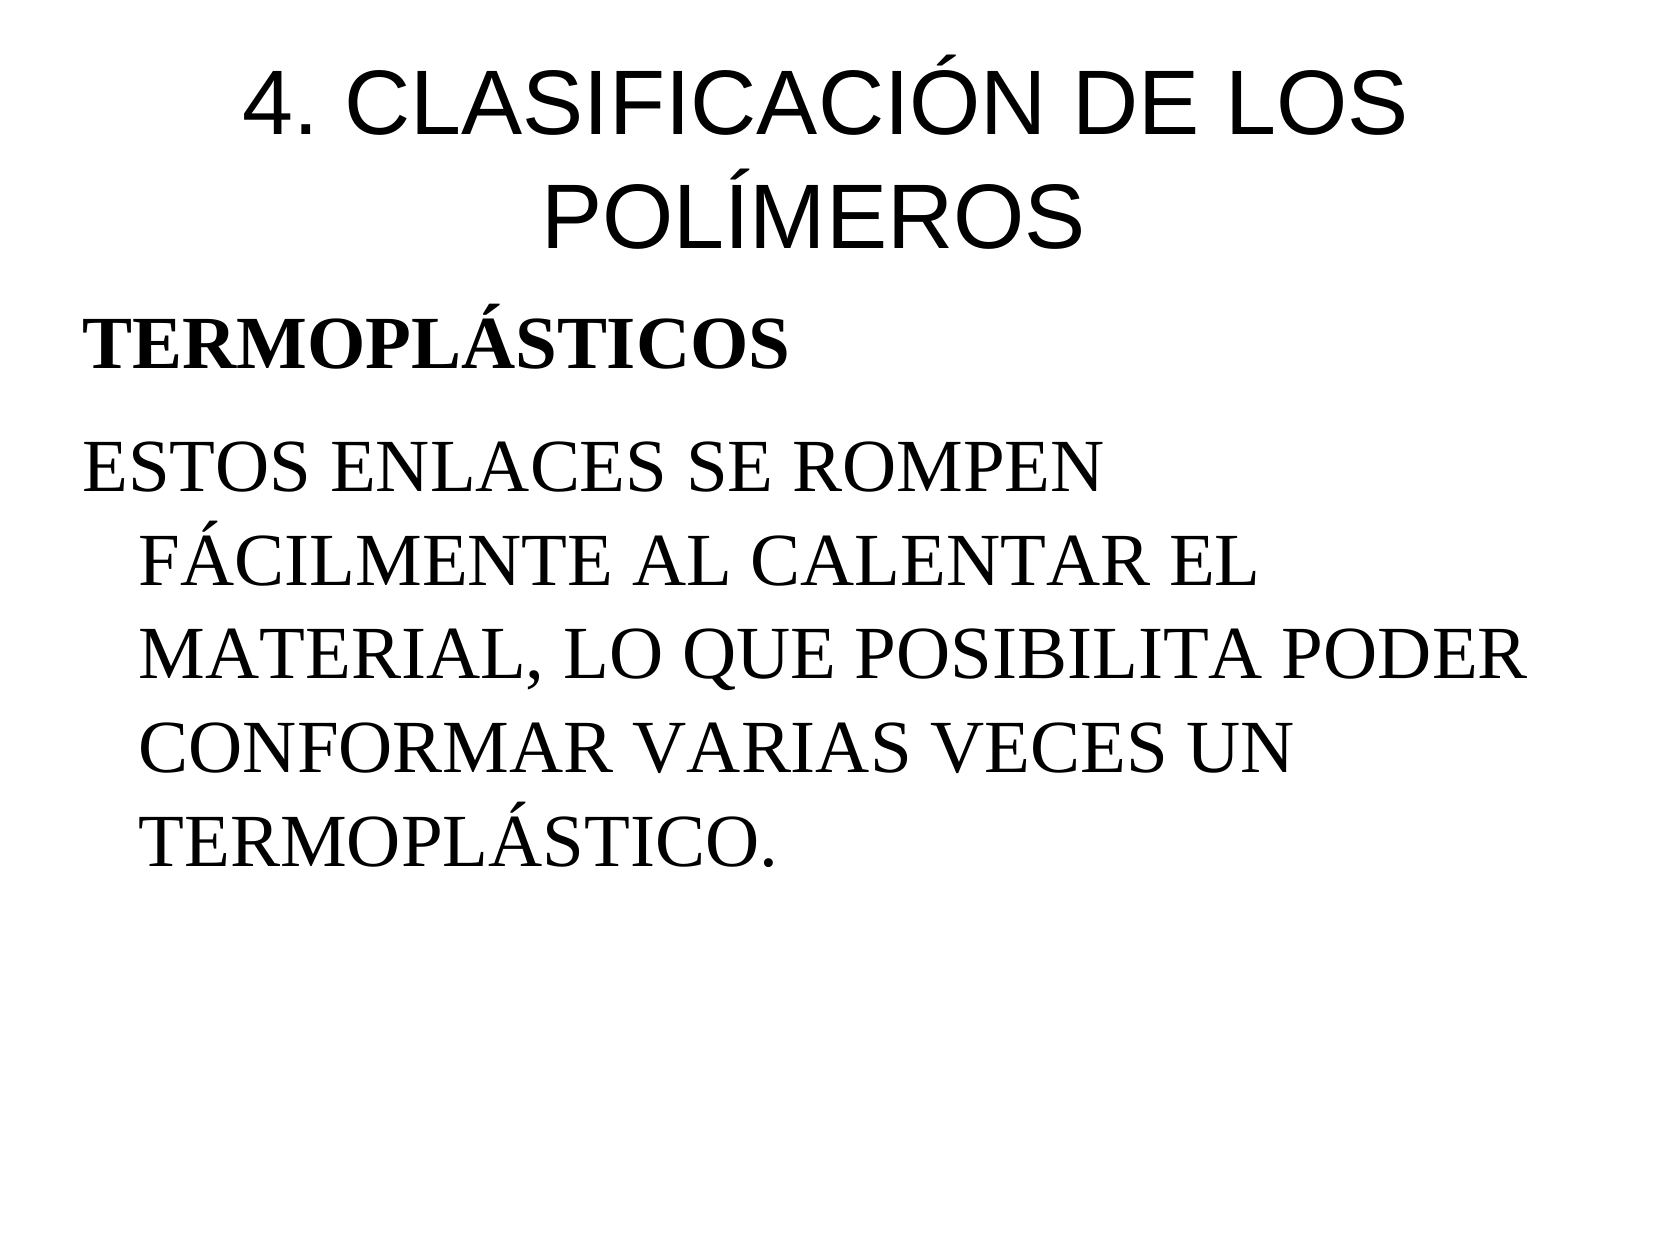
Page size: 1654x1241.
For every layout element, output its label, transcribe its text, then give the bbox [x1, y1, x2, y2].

list TERMOPLÁSTICOS ESTOS ENLACES SE ROMPEN FÁCILMENTE AL CALENTAR EL MATERIAL, LO QUE POSIBILITA PODER CONFORMAR VARIAS VECES UN TERMOPLÁSTICO. [82, 290, 1571, 1109]
title 4. CLASIFICACIÓN DE LOS POLÍMEROS [82, 38, 1571, 268]
